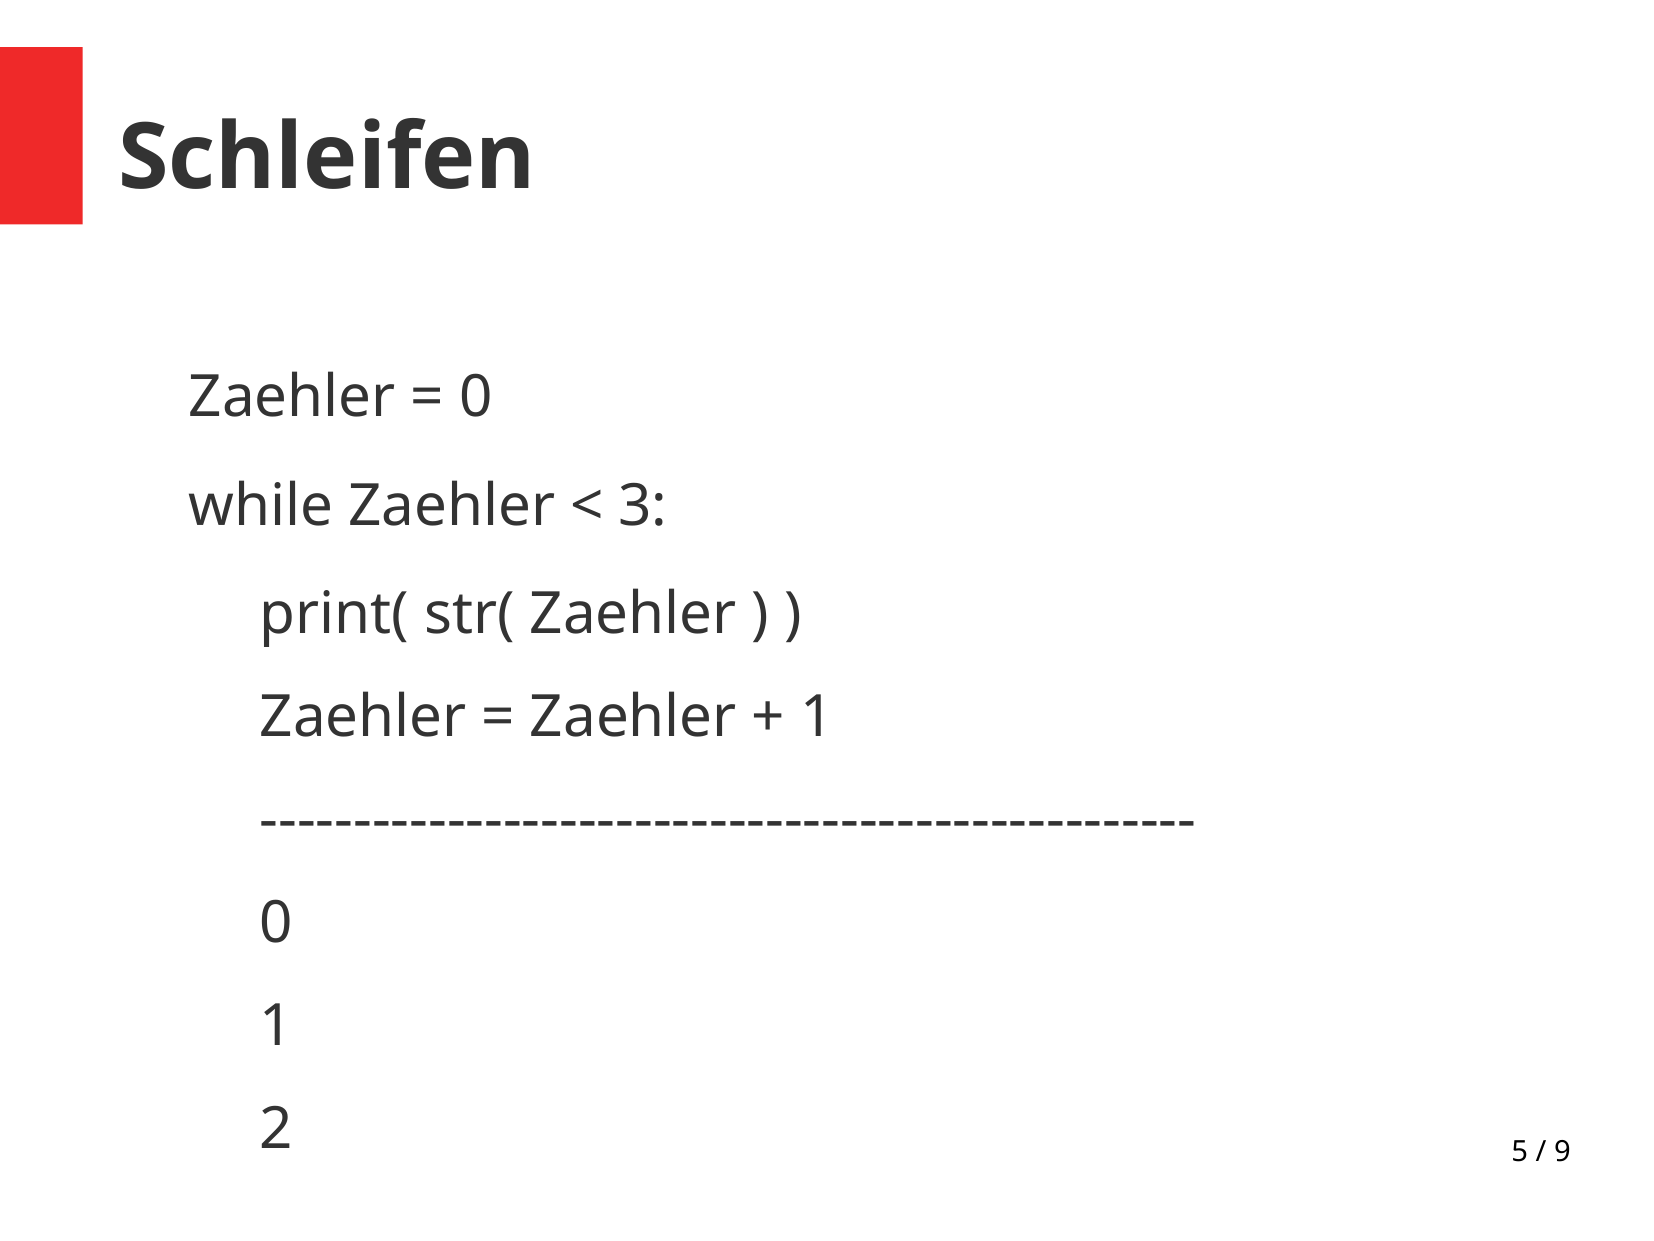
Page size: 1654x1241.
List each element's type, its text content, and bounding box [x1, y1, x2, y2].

list Zaehler = 0 while Zaehler < 3: print( str( Zaehler ) ) Zaehler = Zaehler + 1 -------------------------------------------------- 0 1 2 [118, 354, 1536, 1074]
title Schleifen [118, 49, 1571, 257]
